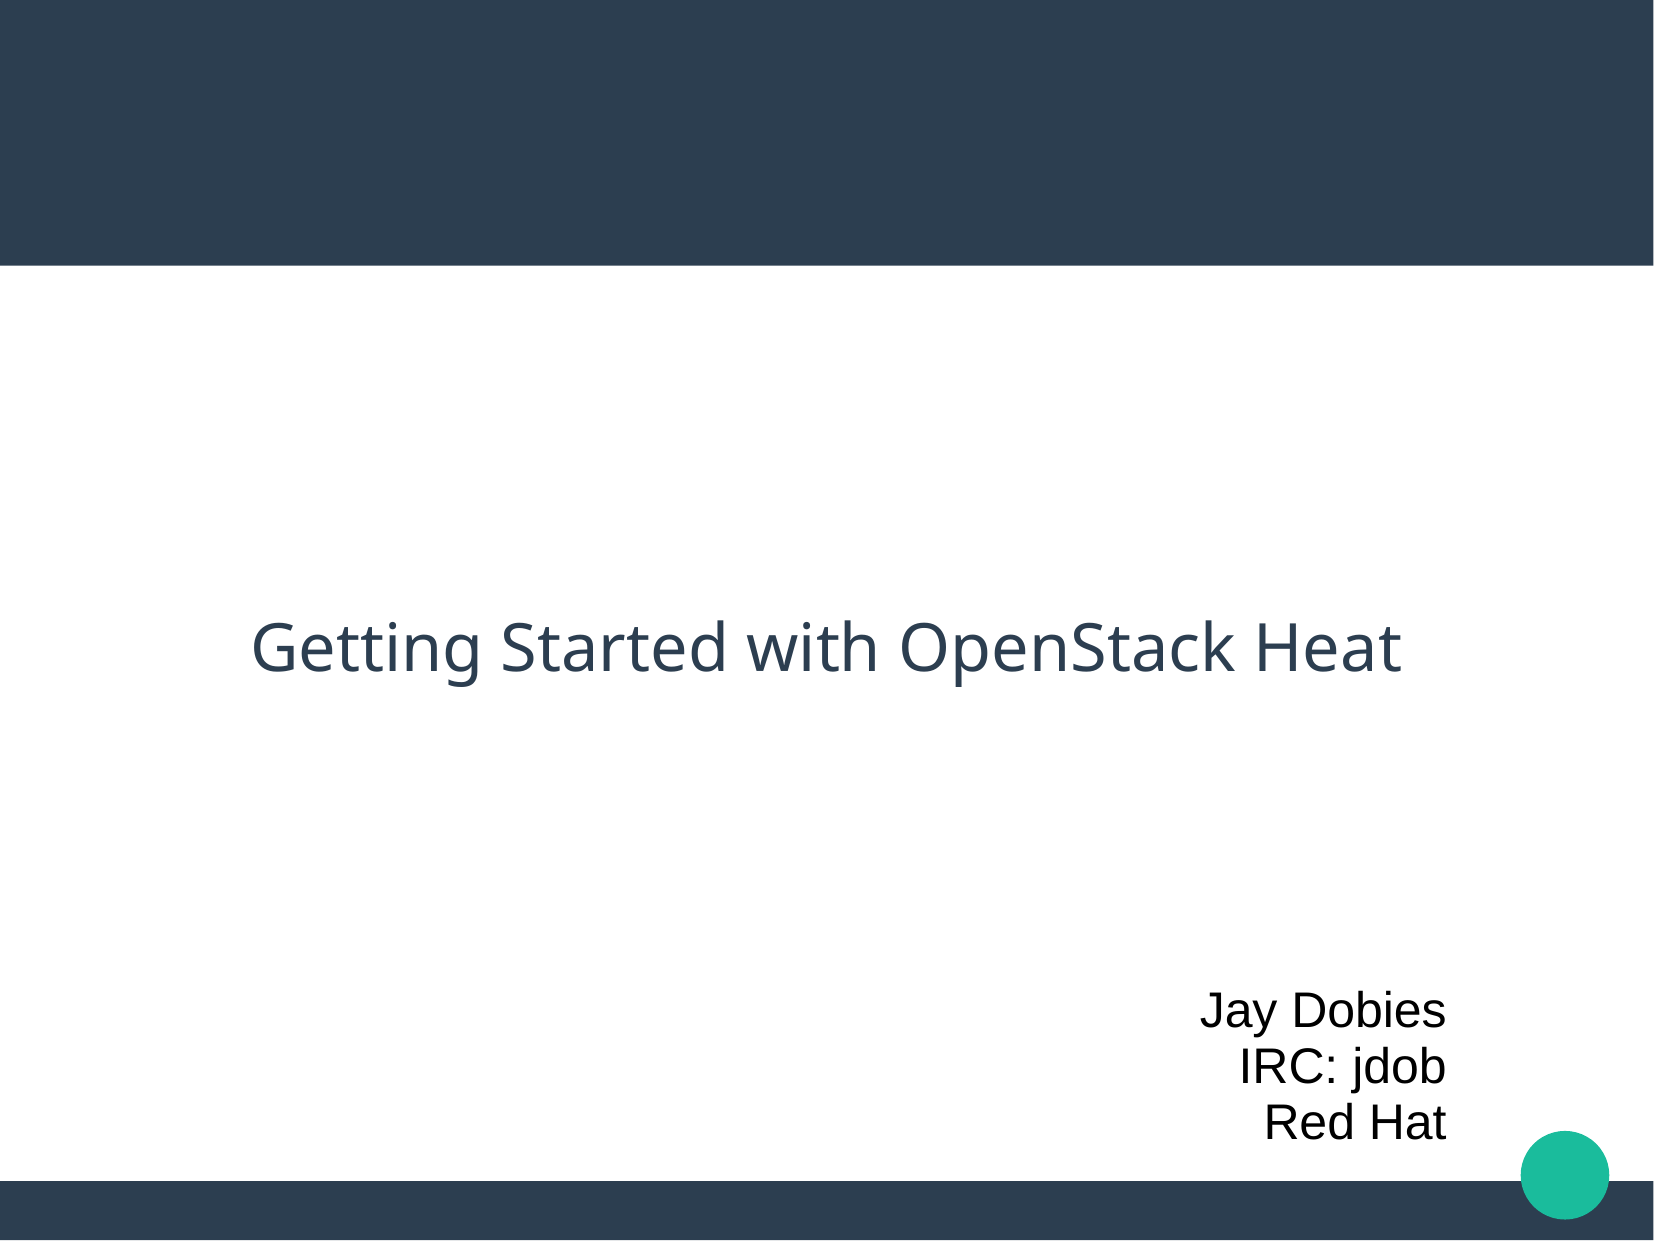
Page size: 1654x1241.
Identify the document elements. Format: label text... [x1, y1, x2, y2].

text_box Jay Dobies IRC: jdob Red Hat [1185, 975, 1471, 1158]
subtitle Getting Started with OpenStack Heat [59, 285, 1595, 1007]
